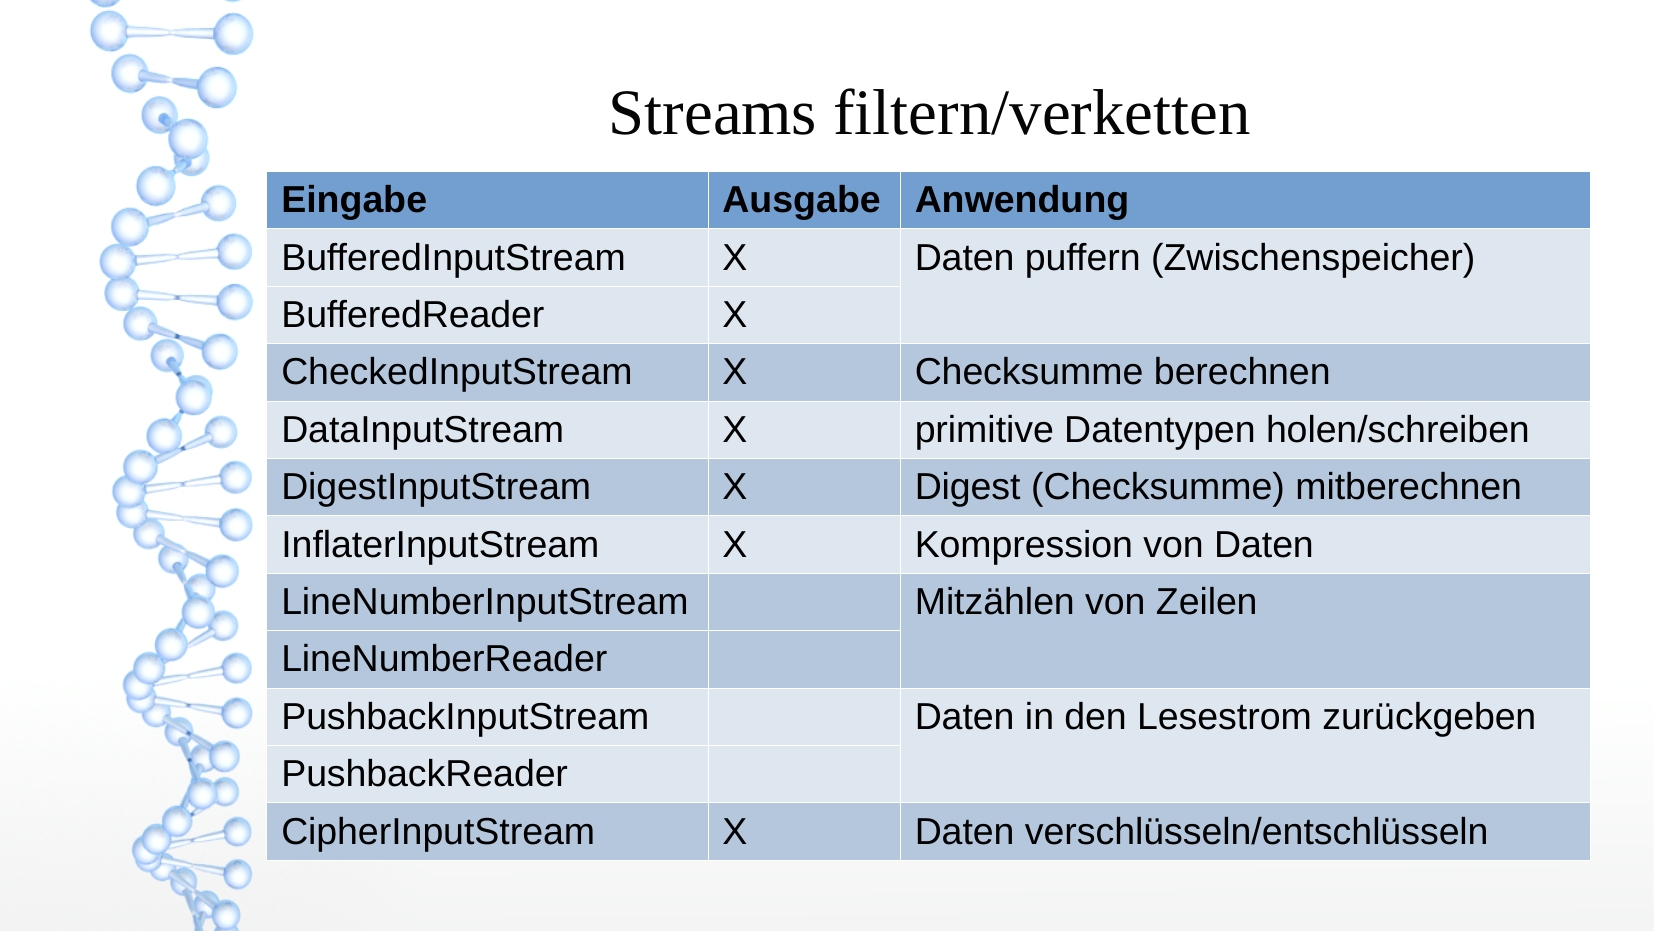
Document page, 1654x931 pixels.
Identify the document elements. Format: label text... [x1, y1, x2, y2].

table_cell BufferedReader [267, 287, 708, 343]
table_cell PushbackInputStream [267, 689, 708, 745]
table_cell Digest (Checksumme) mitberechnen [901, 459, 1590, 515]
table_cell Checksumme berechnen [901, 344, 1590, 401]
table_cell [709, 689, 900, 745]
table_cell [709, 574, 900, 630]
table_cell LineNumberInputStream [267, 574, 708, 630]
picture [0, 0, 1654, 931]
table_cell Kompression von Daten [901, 516, 1590, 573]
table_cell Mitzählen von Zeilen [901, 574, 1590, 688]
table_cell LineNumberReader [267, 631, 708, 688]
table_cell X [709, 516, 900, 573]
table_cell X [709, 402, 900, 458]
table_header Anwendung [901, 172, 1590, 228]
table_header Eingabe [267, 172, 708, 228]
table_cell X [709, 803, 900, 860]
table_cell [709, 746, 900, 802]
table_cell [709, 631, 900, 688]
table_header Ausgabe [709, 172, 900, 228]
table_cell X [709, 344, 900, 401]
table_cell primitive Datentypen holen/schreiben [901, 402, 1590, 458]
table_cell DataInputStream [267, 402, 708, 458]
table_cell X [709, 229, 900, 286]
table_cell DigestInputStream [267, 459, 708, 515]
table_cell BufferedInputStream [267, 229, 708, 286]
table_cell CheckedInputStream [267, 344, 708, 401]
table_cell X [709, 459, 900, 515]
title Streams filtern/verketten [265, 35, 1595, 189]
table_cell Daten verschlüsseln/entschlüsseln [901, 803, 1590, 860]
table_cell PushbackReader [267, 746, 708, 802]
table_cell Daten in den Lesestrom zurückgeben [901, 689, 1590, 802]
table_cell Daten puffern (Zwischenspeicher) [901, 229, 1590, 343]
table_cell InflaterInputStream [267, 516, 708, 573]
table_cell CipherInputStream [267, 803, 708, 860]
table_cell X [709, 287, 900, 343]
